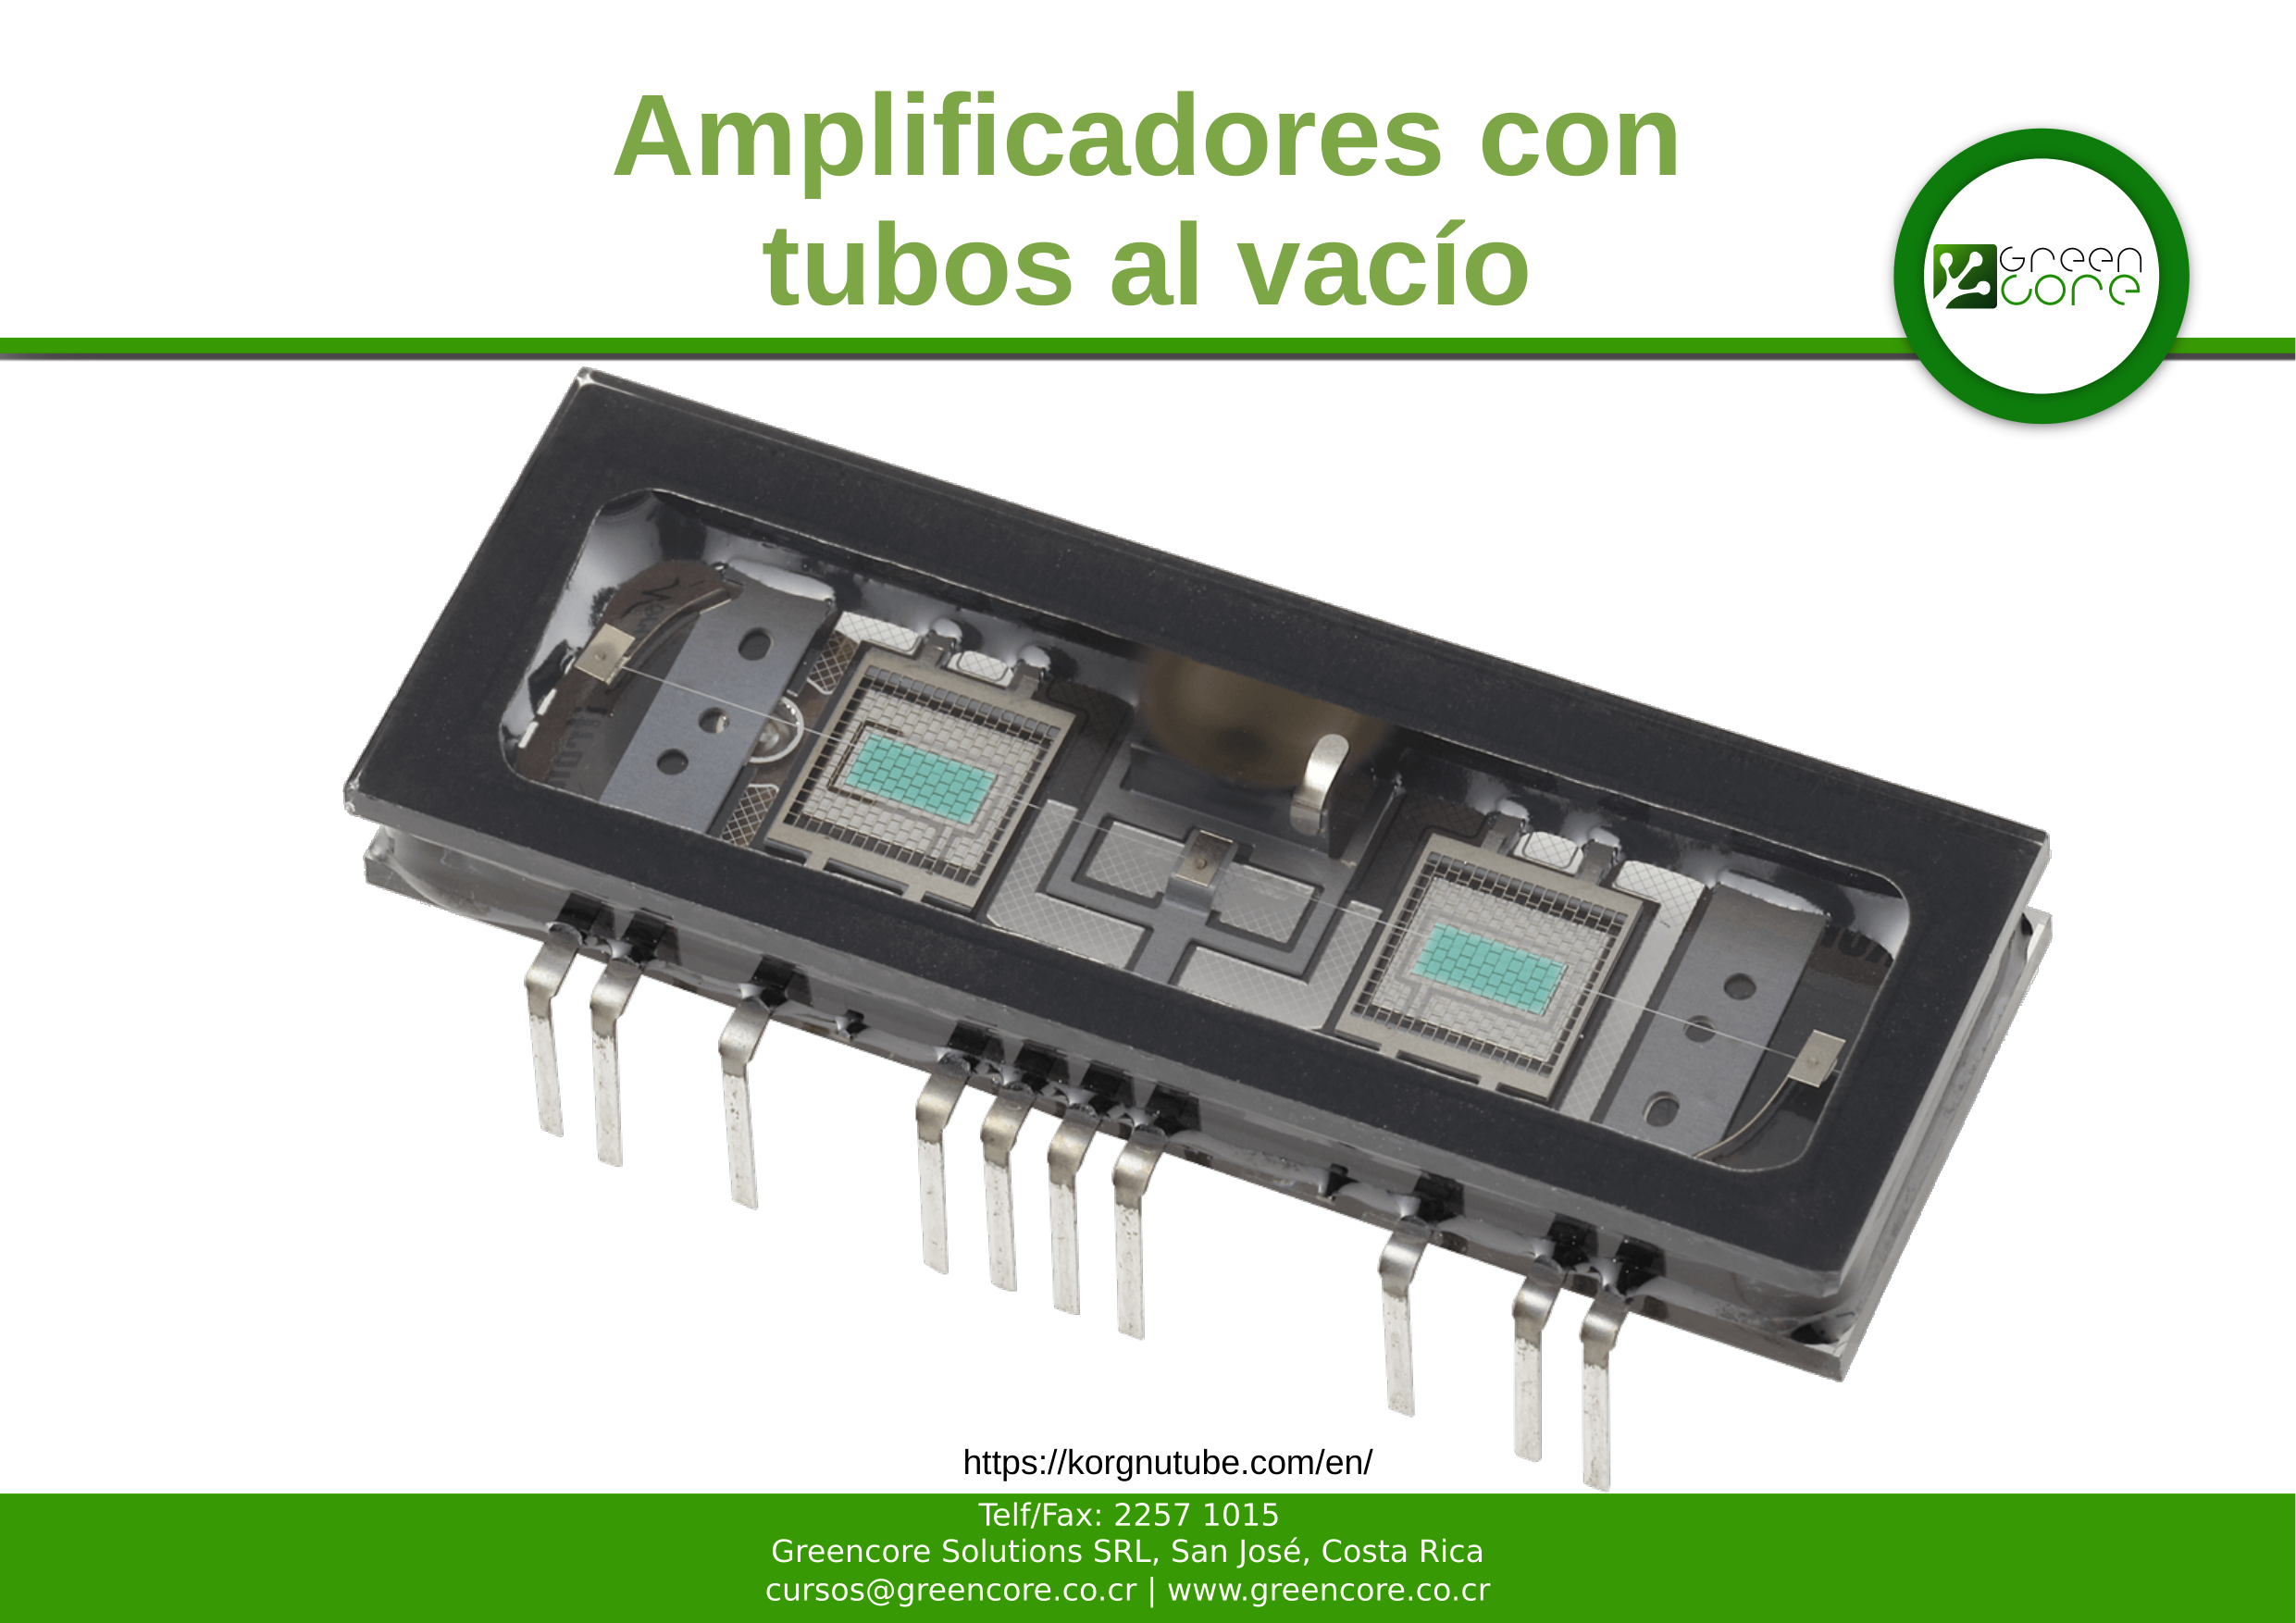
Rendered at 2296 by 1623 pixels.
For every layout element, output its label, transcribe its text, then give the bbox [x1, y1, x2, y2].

picture [0, 0, 2296, 1623]
title Amplificadores con tubos al vacío [115, 64, 2181, 336]
text_box https://korgnutube.com/en/ [949, 1436, 1388, 1490]
